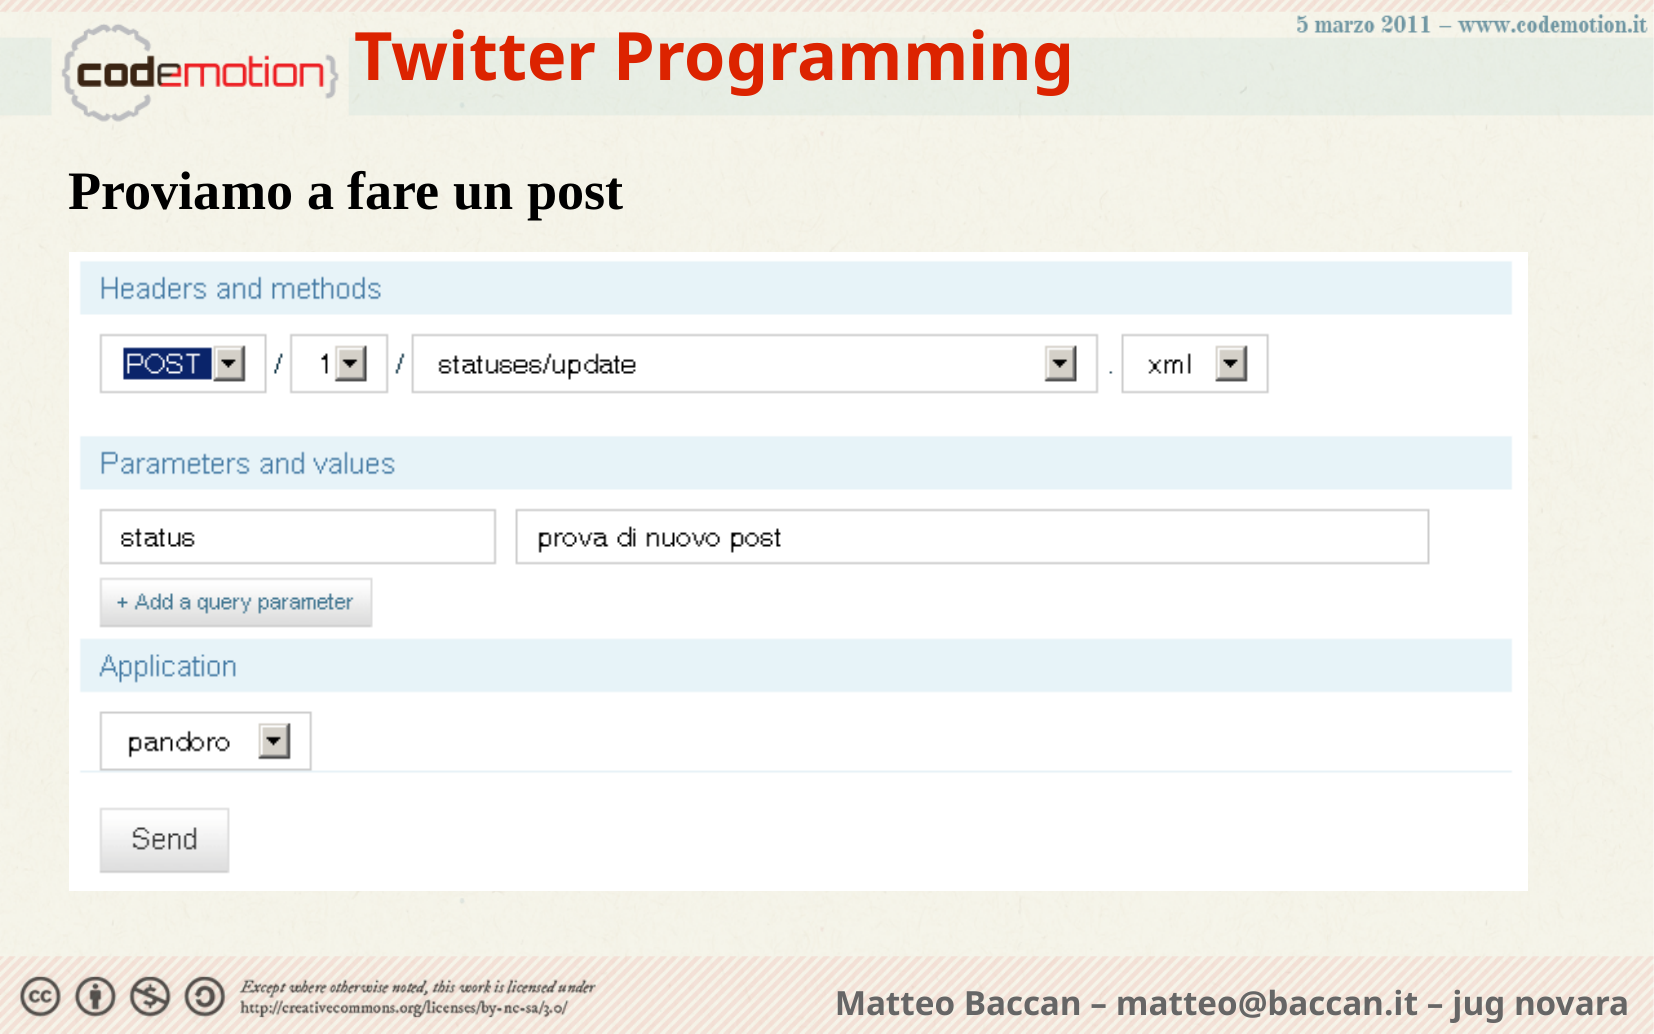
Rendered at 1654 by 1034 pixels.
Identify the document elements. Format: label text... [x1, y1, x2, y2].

text_box Proviamo a fare un post [53, 154, 1609, 784]
title Twitter Programming [354, 5, 1609, 103]
picture [0, 0, 1654, 1034]
